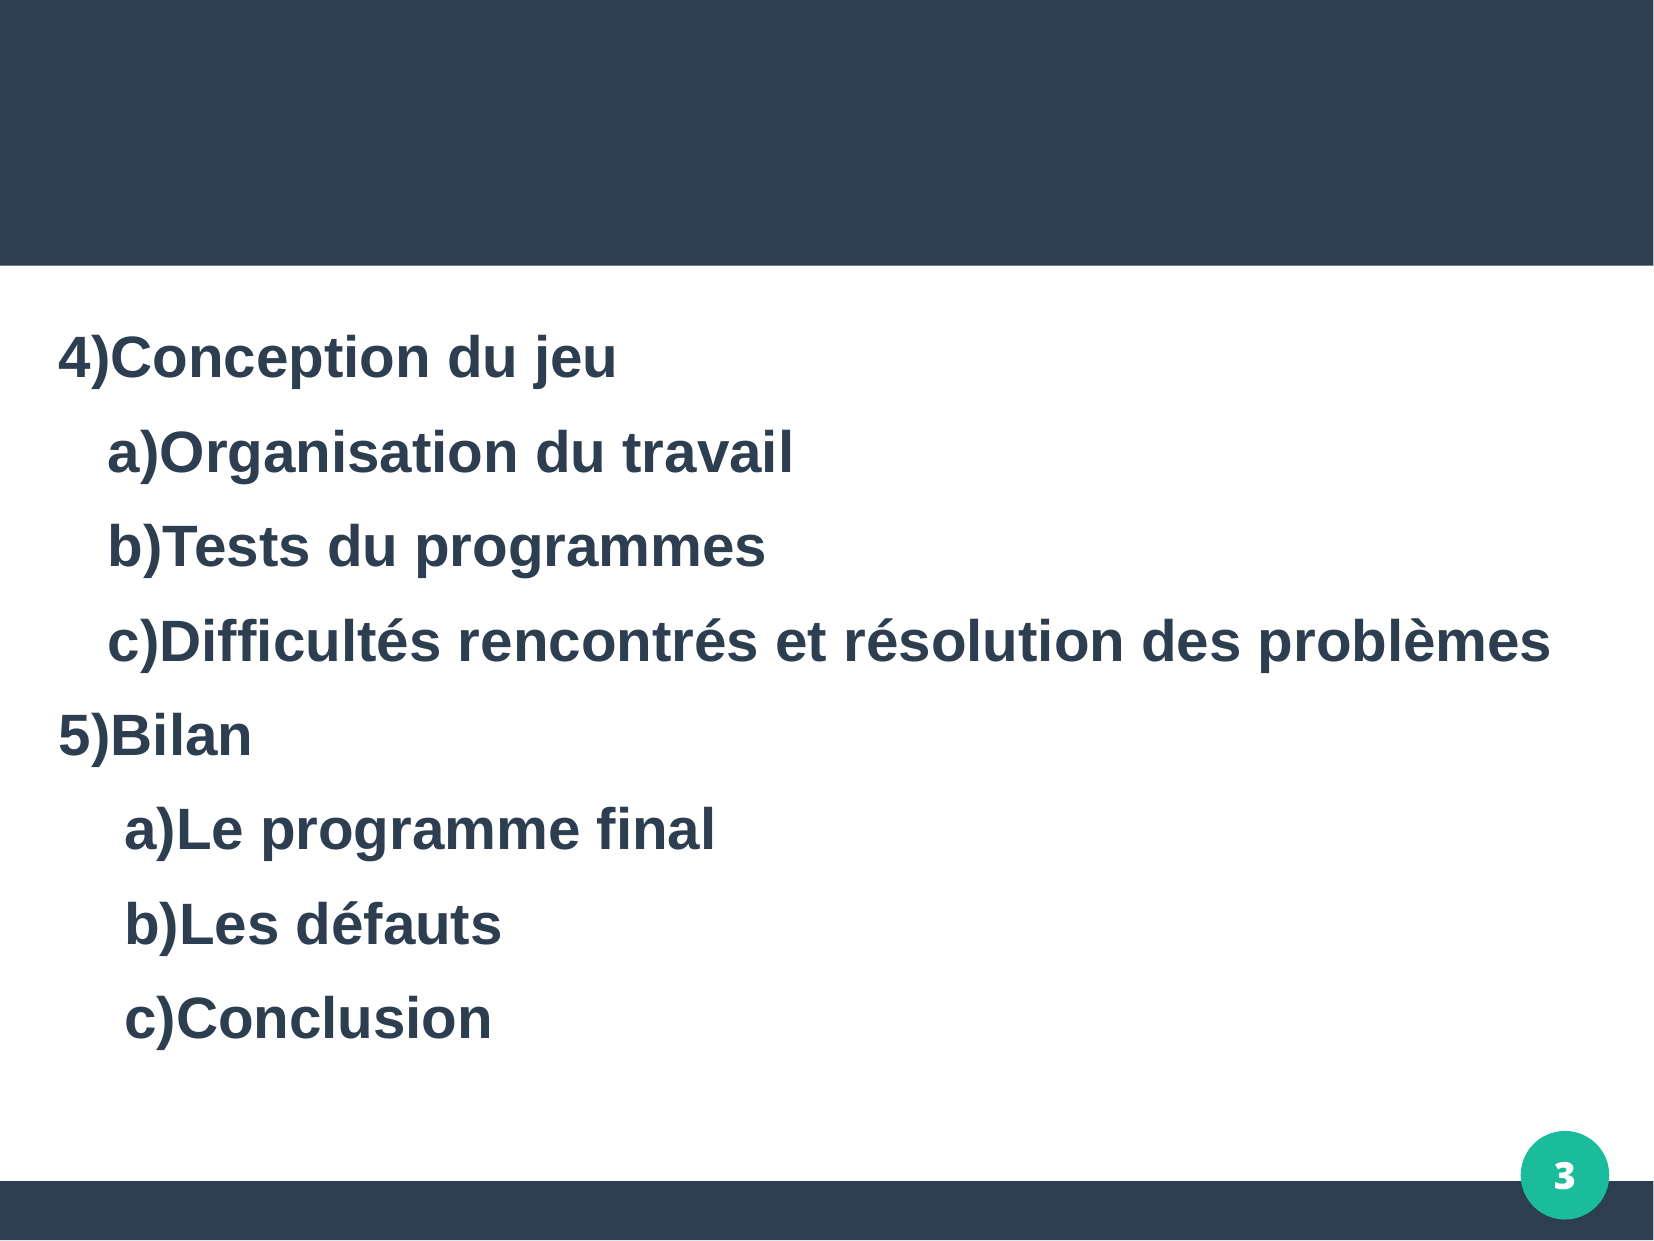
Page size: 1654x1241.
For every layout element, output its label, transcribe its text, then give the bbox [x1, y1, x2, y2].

list 4)Conception du jeu a)Organisation du travail b)Tests du programmes c)Difficultés rencontrés et résolution des problèmes 5)Bilan a)Le programme final b)Les défauts c)Conclusion [59, 324, 1595, 1152]
